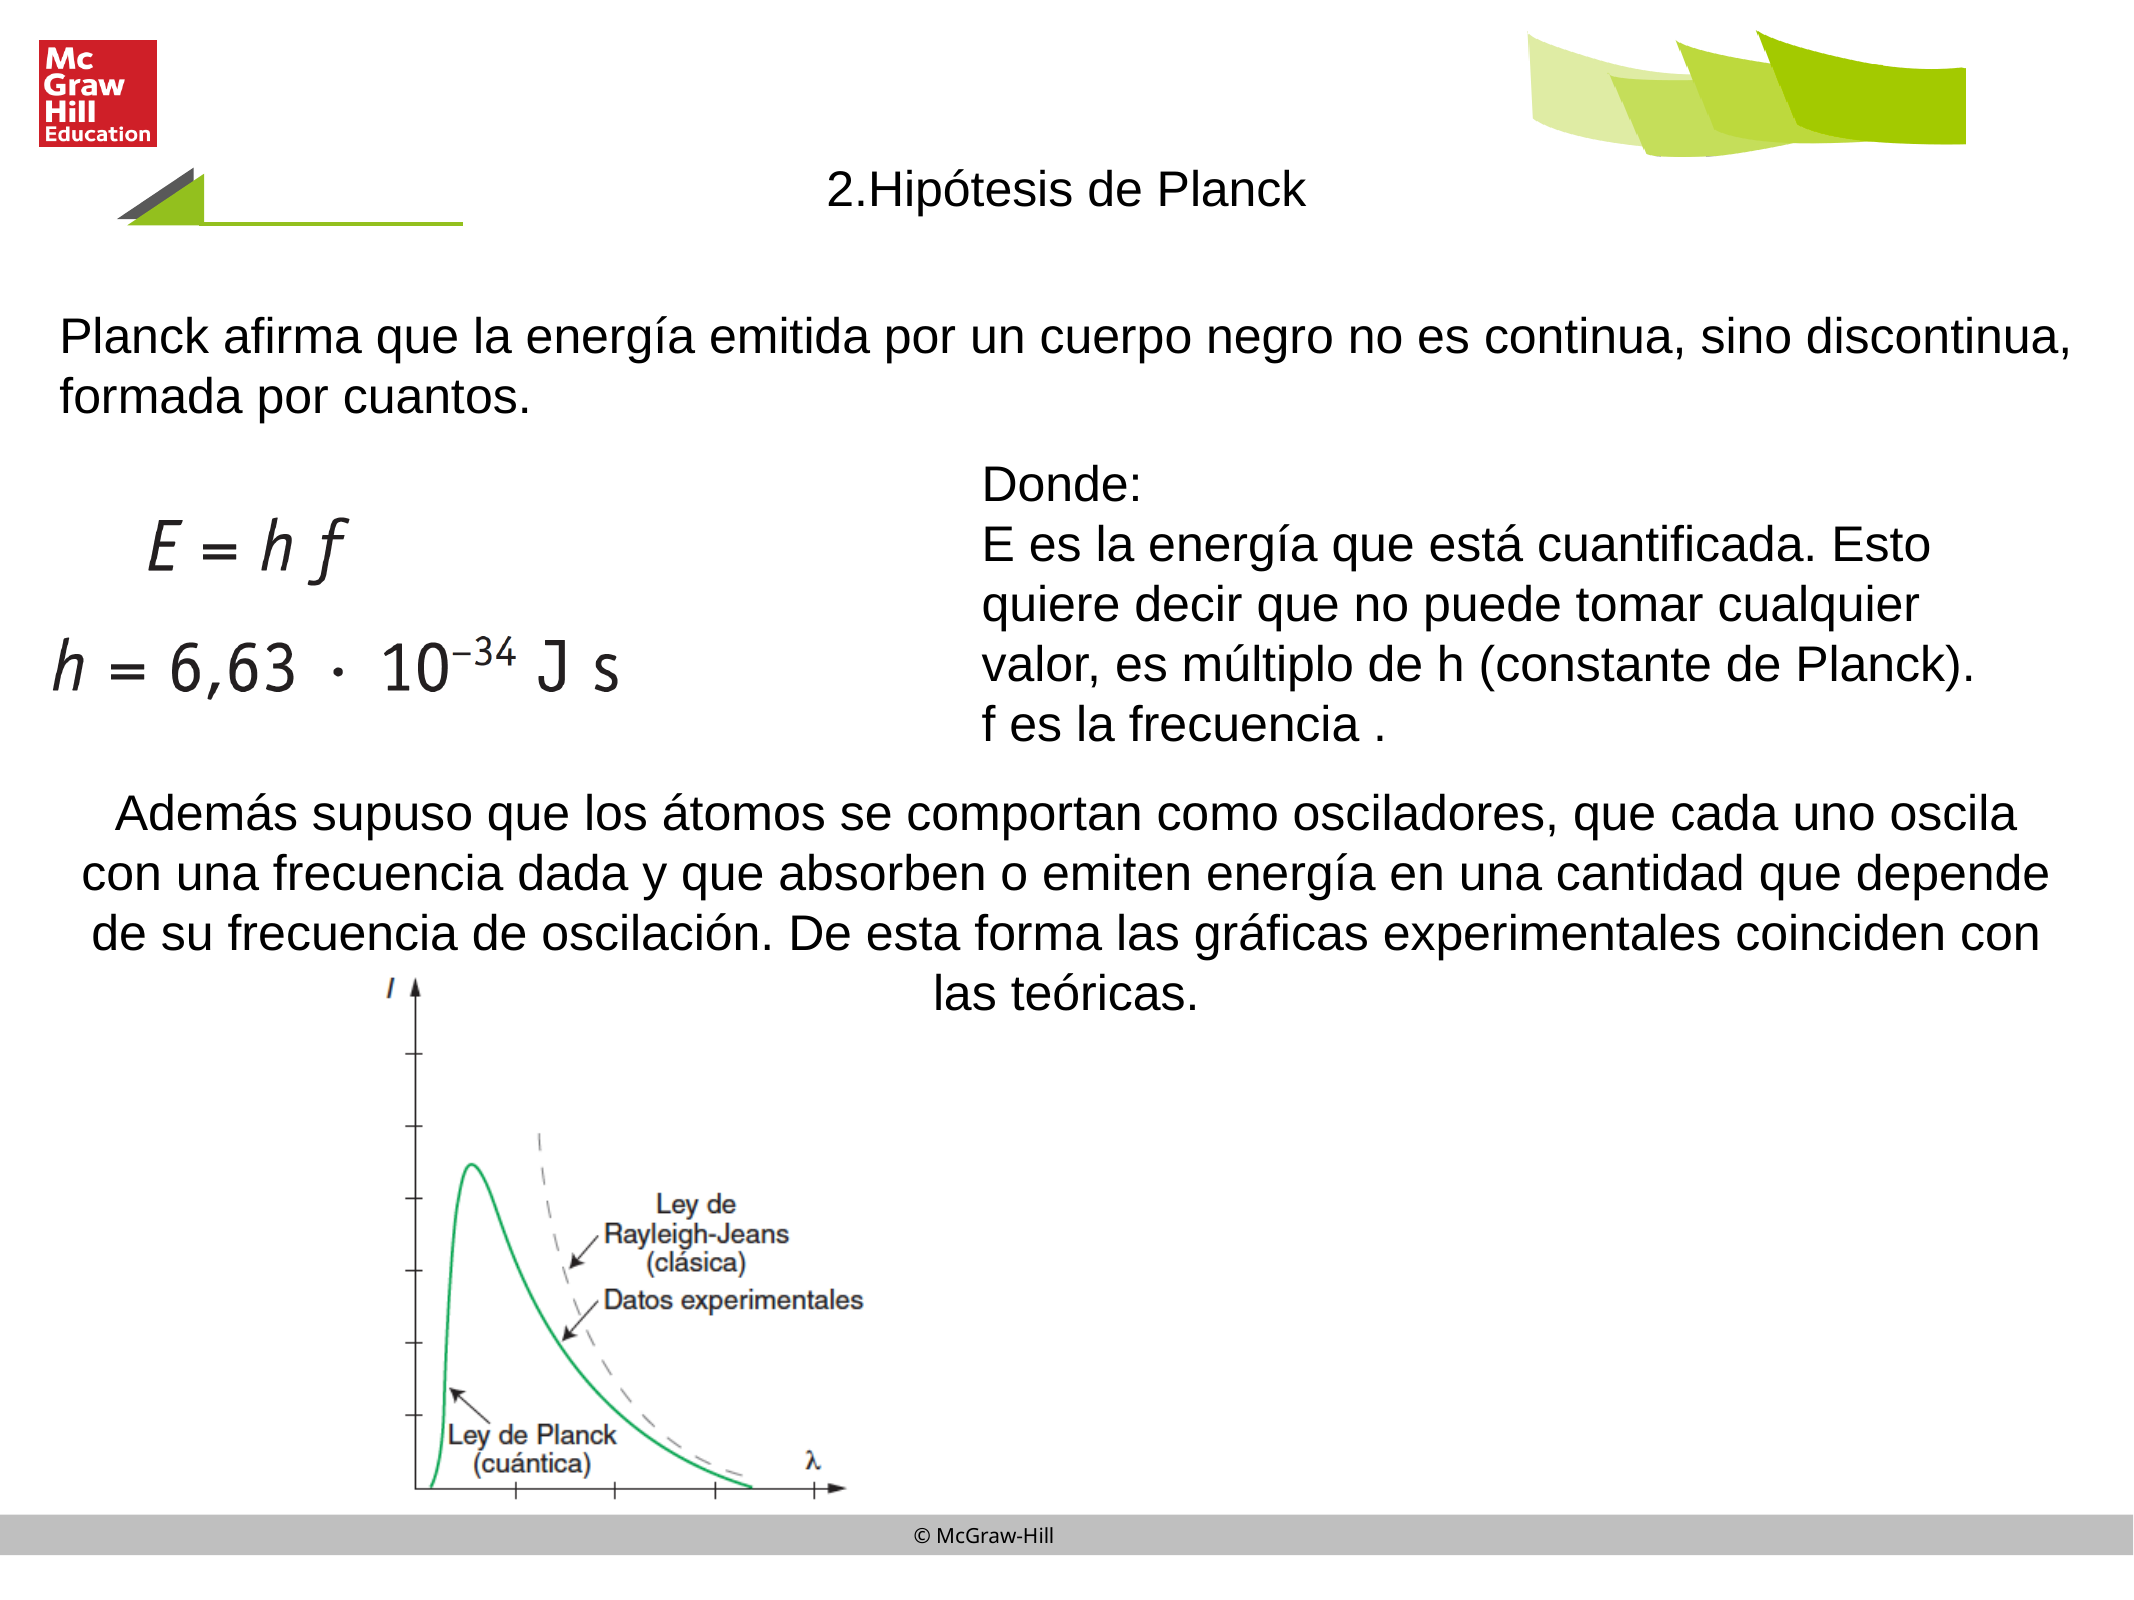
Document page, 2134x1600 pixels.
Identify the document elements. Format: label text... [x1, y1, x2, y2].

text_box [116, 167, 205, 226]
text_box [0, 1514, 2134, 1556]
text_box Planck afirma que la energía emitida por un cuerpo negro no es continua, sino discontinua, formada por cuantos. [50, 295, 2083, 432]
text_box 2.Hipótesis de Planck [212, 148, 1922, 225]
picture [40, 626, 624, 702]
picture [39, 40, 157, 147]
text_box Además supuso que los átomos se comportan como osciladores, que cada uno oscila con una frecuencia dada y que absorben o emiten energía en una cantidad que depende de su frecuencia de oscilación. De esta forma las gráficas experimentales coinciden con las teóricas. [62, 771, 2071, 1029]
picture [360, 956, 875, 1512]
text_box Donde: E es la energía que está cuantificada. Esto quiere decir que no puede tomar cualquier valor, es múltiplo de h (constante de Planck). f es la frecuencia . [973, 443, 2030, 760]
picture [1387, 30, 1966, 157]
text_box © McGraw-Hill [707, 1514, 1261, 1555]
picture [145, 501, 371, 594]
